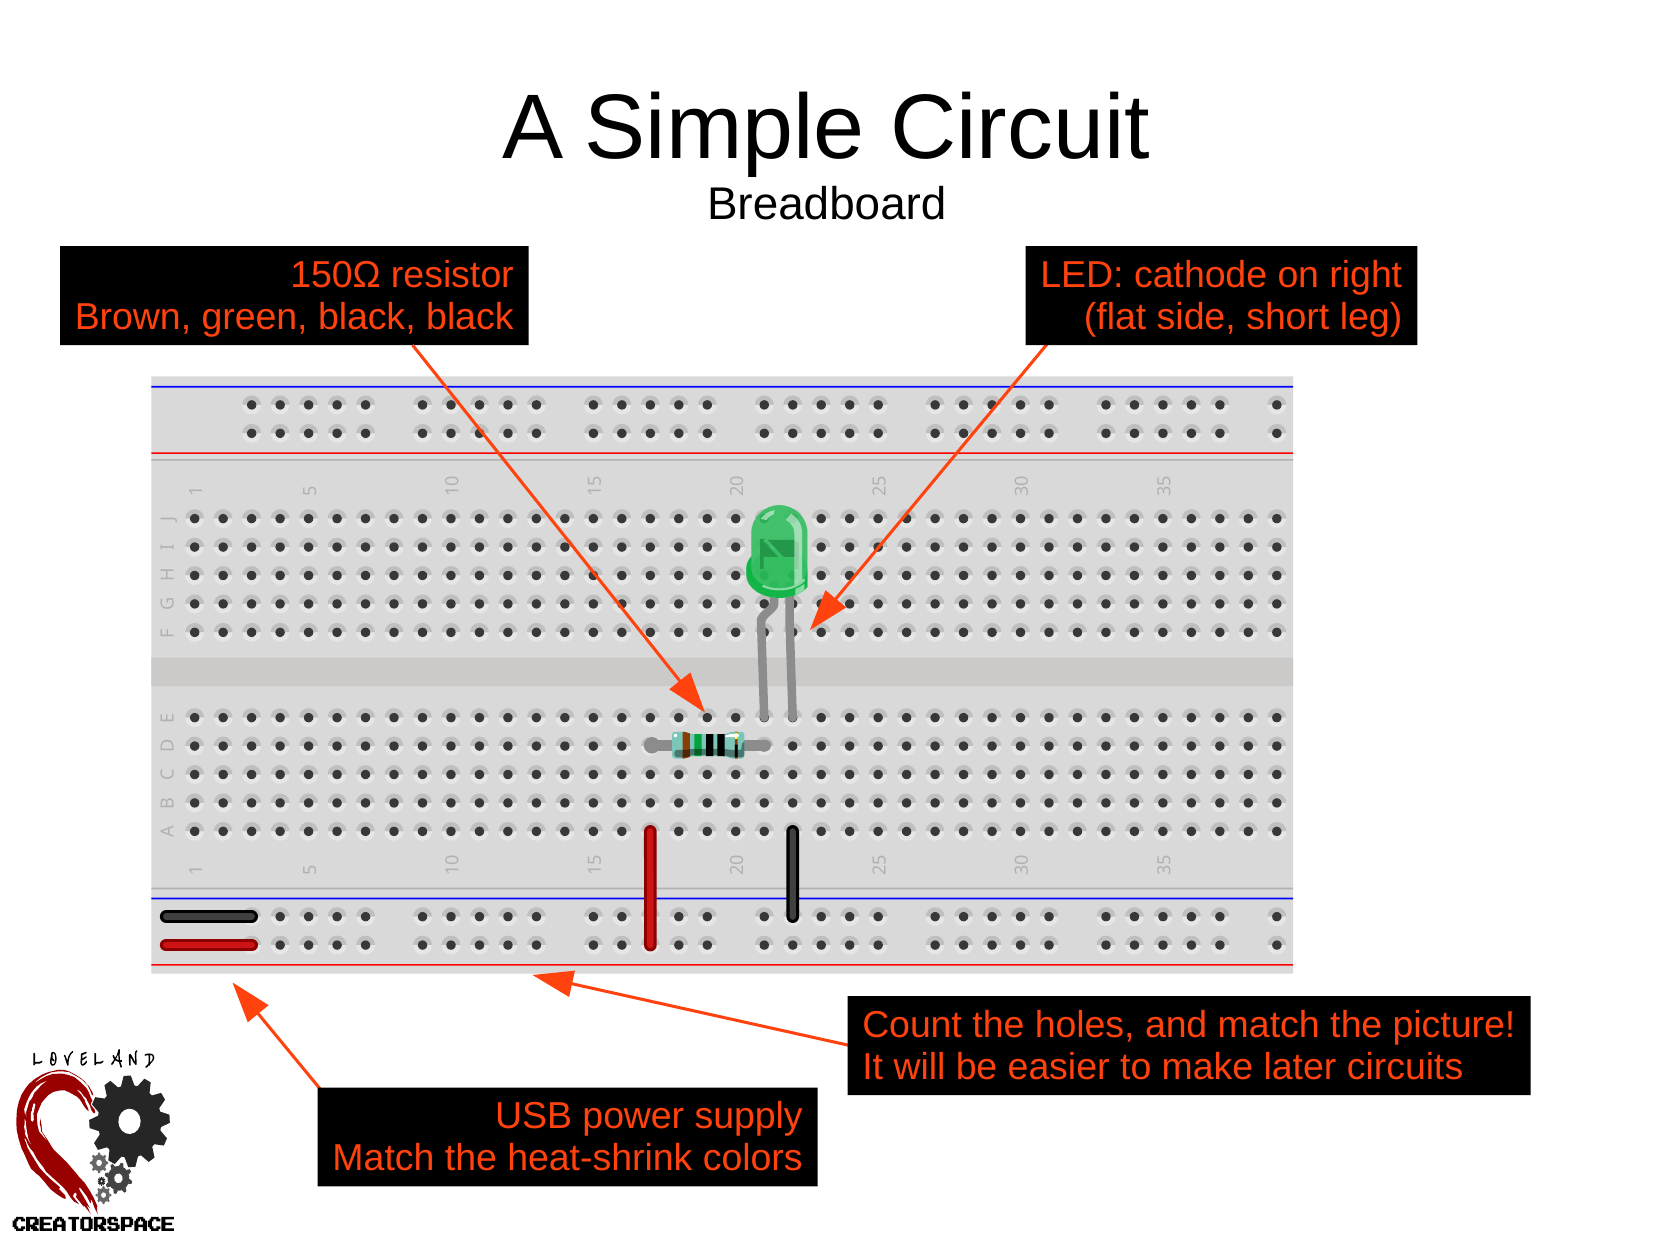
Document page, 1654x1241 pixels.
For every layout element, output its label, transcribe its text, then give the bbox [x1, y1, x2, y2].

text_box 150Ω resistor Brown, green, black, black [60, 246, 529, 346]
title A Simple Circuit Breadboard [82, 49, 1571, 257]
picture [150, 375, 1294, 976]
text_box LED: cathode on right (flat side, short leg) [1025, 246, 1418, 346]
text_box Count the holes, and match the picture! It will be easier to make later circuits [847, 996, 1531, 1096]
text_box USB power supply Match the heat-shrink colors [317, 1087, 818, 1187]
